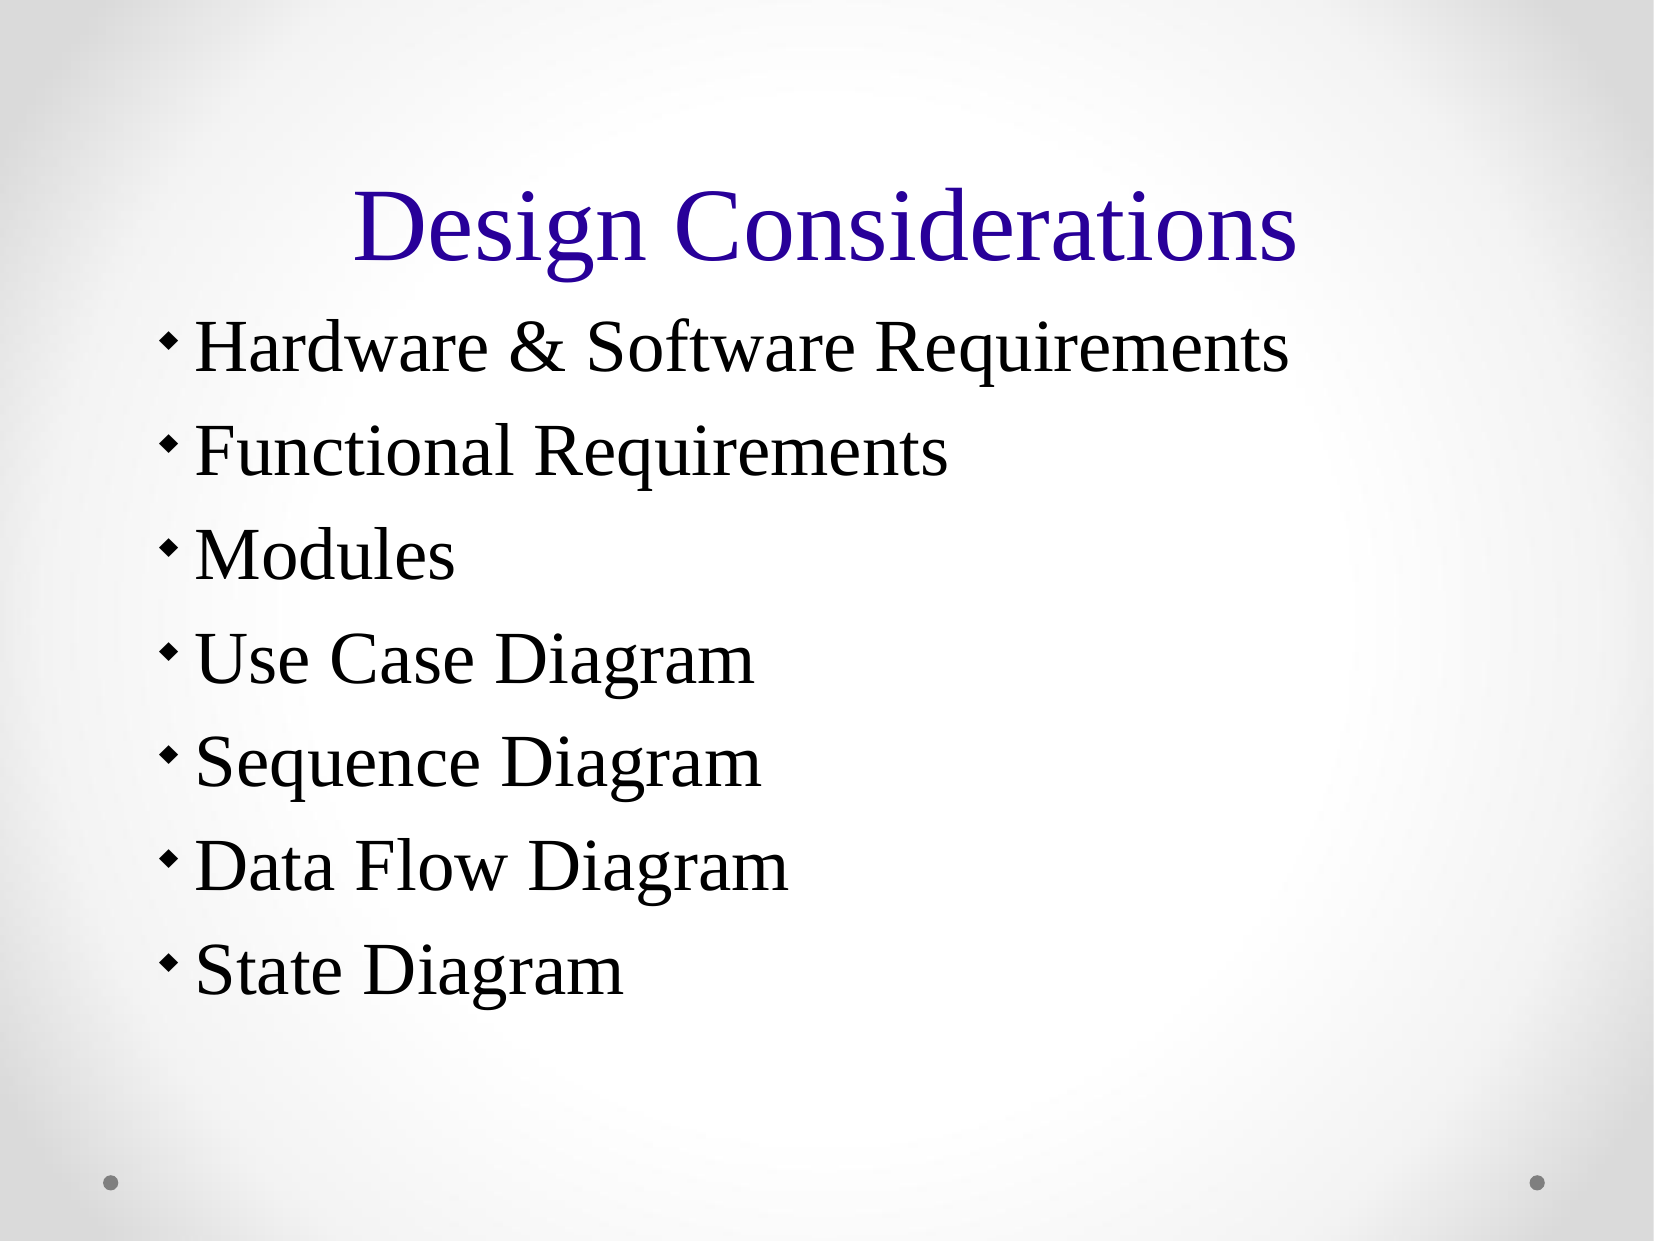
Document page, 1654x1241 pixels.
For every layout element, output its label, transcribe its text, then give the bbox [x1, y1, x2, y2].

list Hardware & Software Requirements Functional Requirements Modules Use Case Diagram Sequence Diagram Data Flow Diagram State Diagram [82, 289, 1571, 1108]
title Design Considerations [82, 47, 1571, 289]
picture [0, 0, 1654, 1241]
